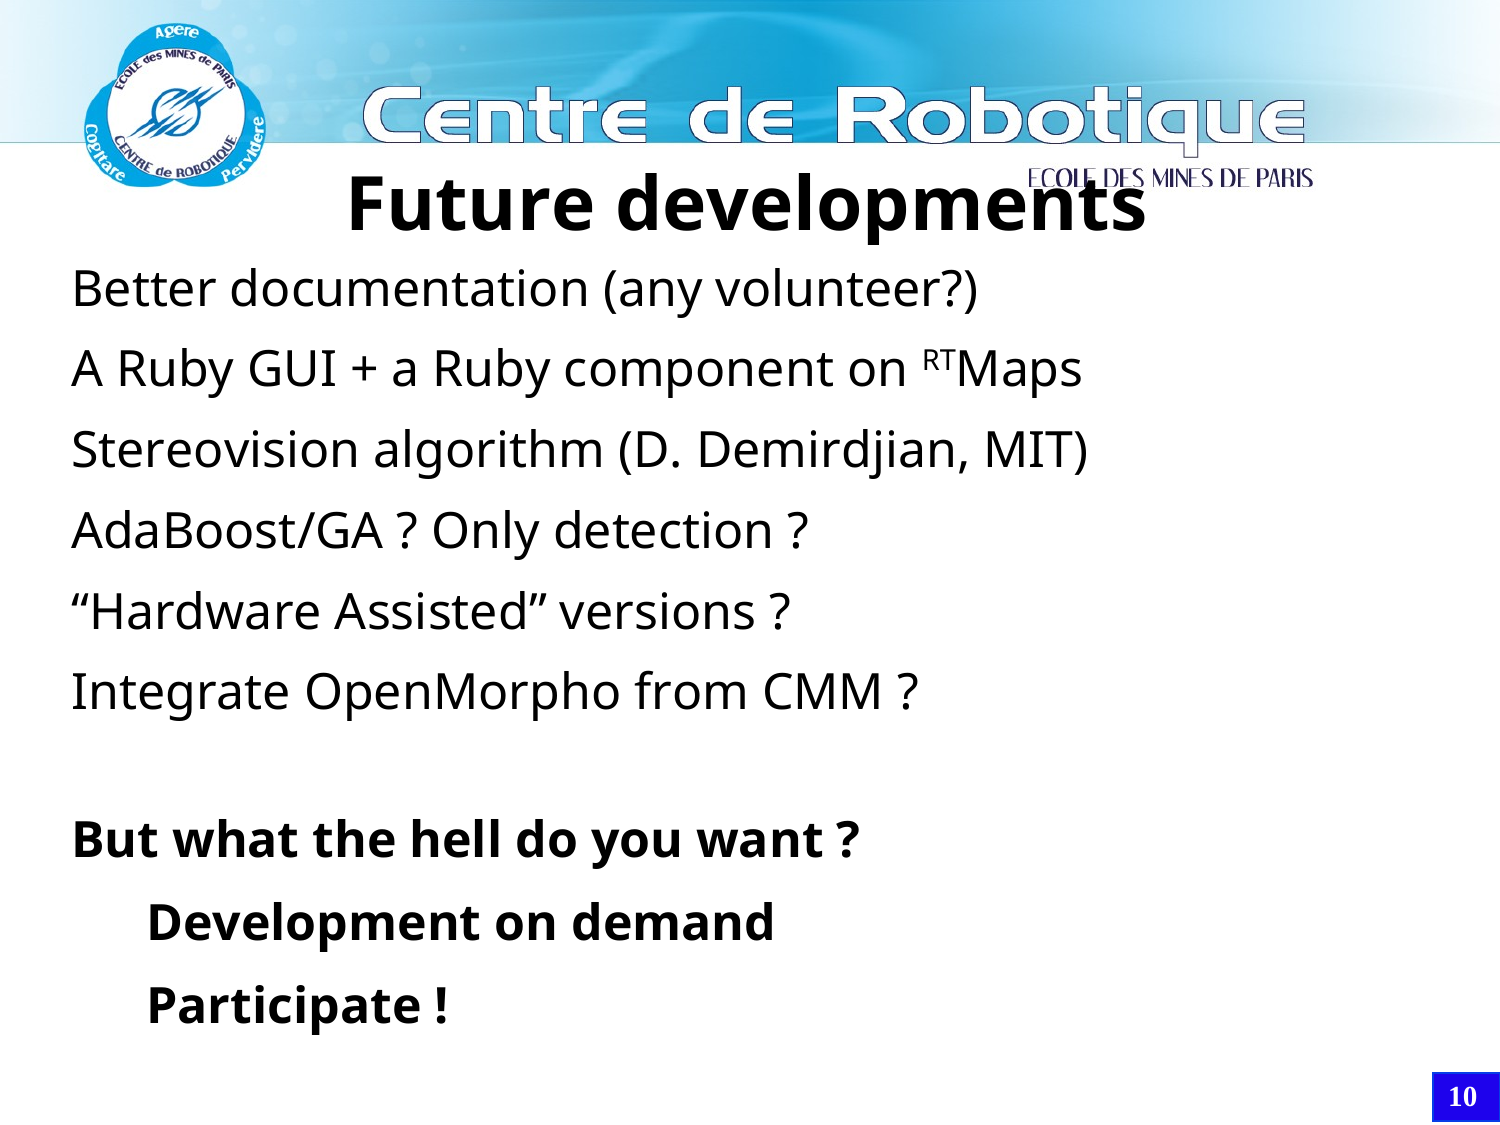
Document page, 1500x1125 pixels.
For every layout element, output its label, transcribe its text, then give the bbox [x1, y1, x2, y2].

list Better documentation (any volunteer?) A Ruby GUI + a Ruby component on RTMaps Stereovision algorithm (D. Demirdjian, MIT) AdaBoost/GA ? Only detection ? “Hardware Assisted” versions ? Integrate OpenMorpho from CMM ? But what the hell do you want ? Development on demand Participate ! [56, 245, 1388, 1079]
picture [0, 0, 1500, 1125]
title Future developments [108, 142, 1384, 245]
